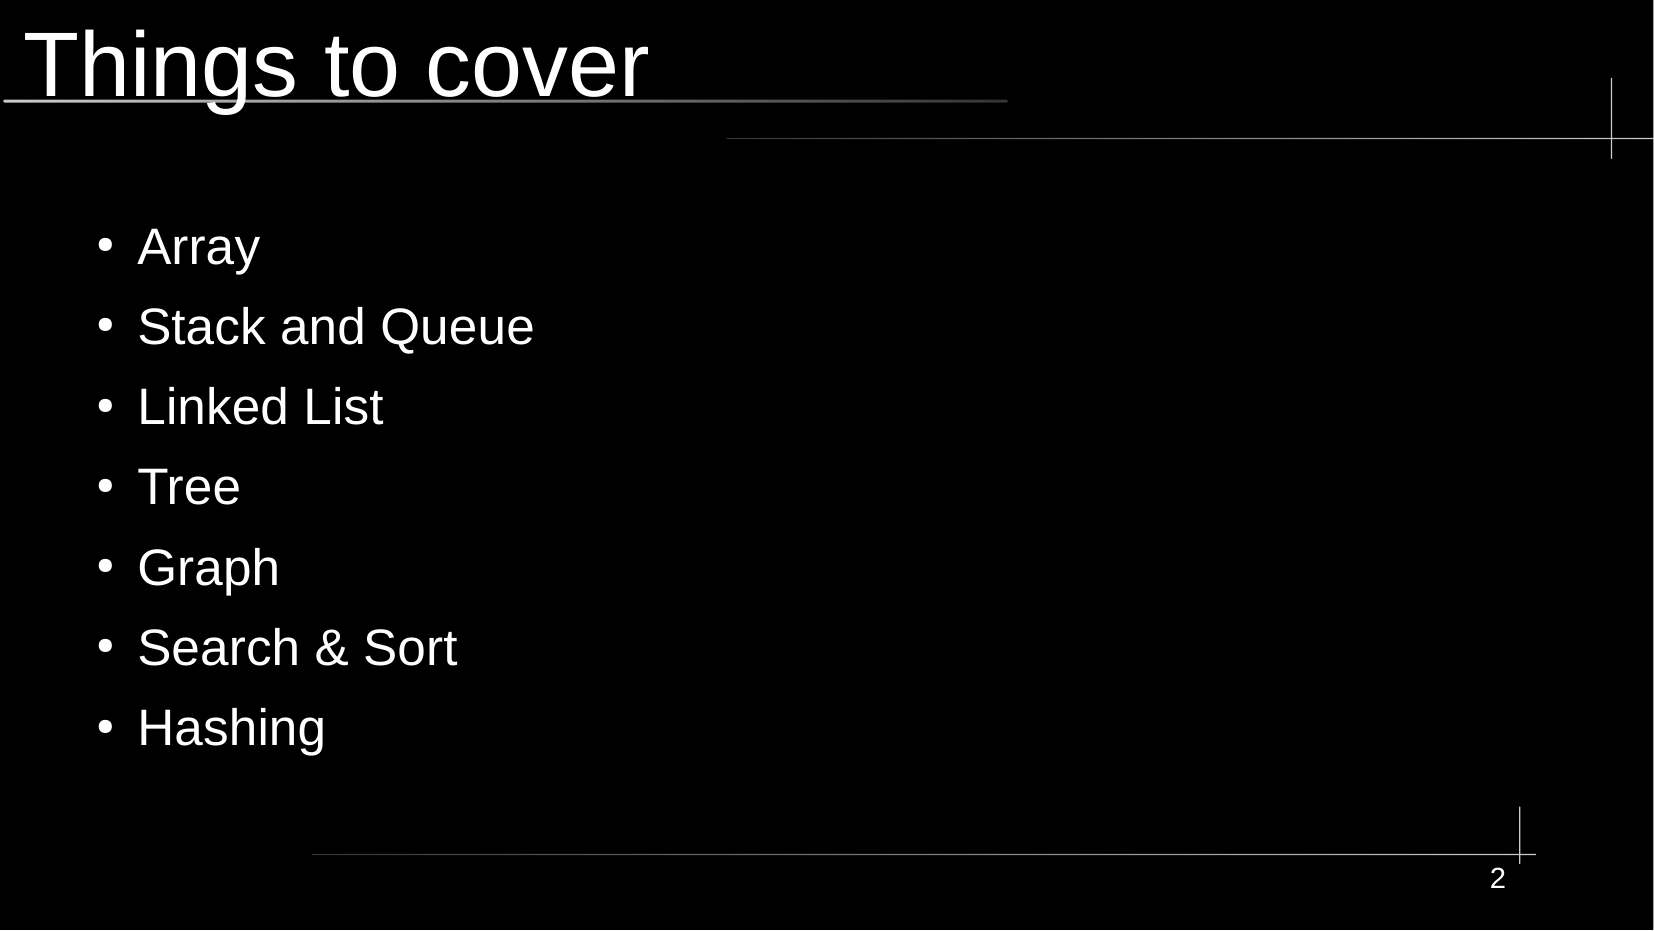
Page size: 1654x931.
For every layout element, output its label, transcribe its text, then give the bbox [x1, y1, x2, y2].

title Things to cover [23, 11, 1589, 119]
list Array Stack and Queue Linked List Tree Graph Search & Sort Hashing [82, 217, 1571, 758]
